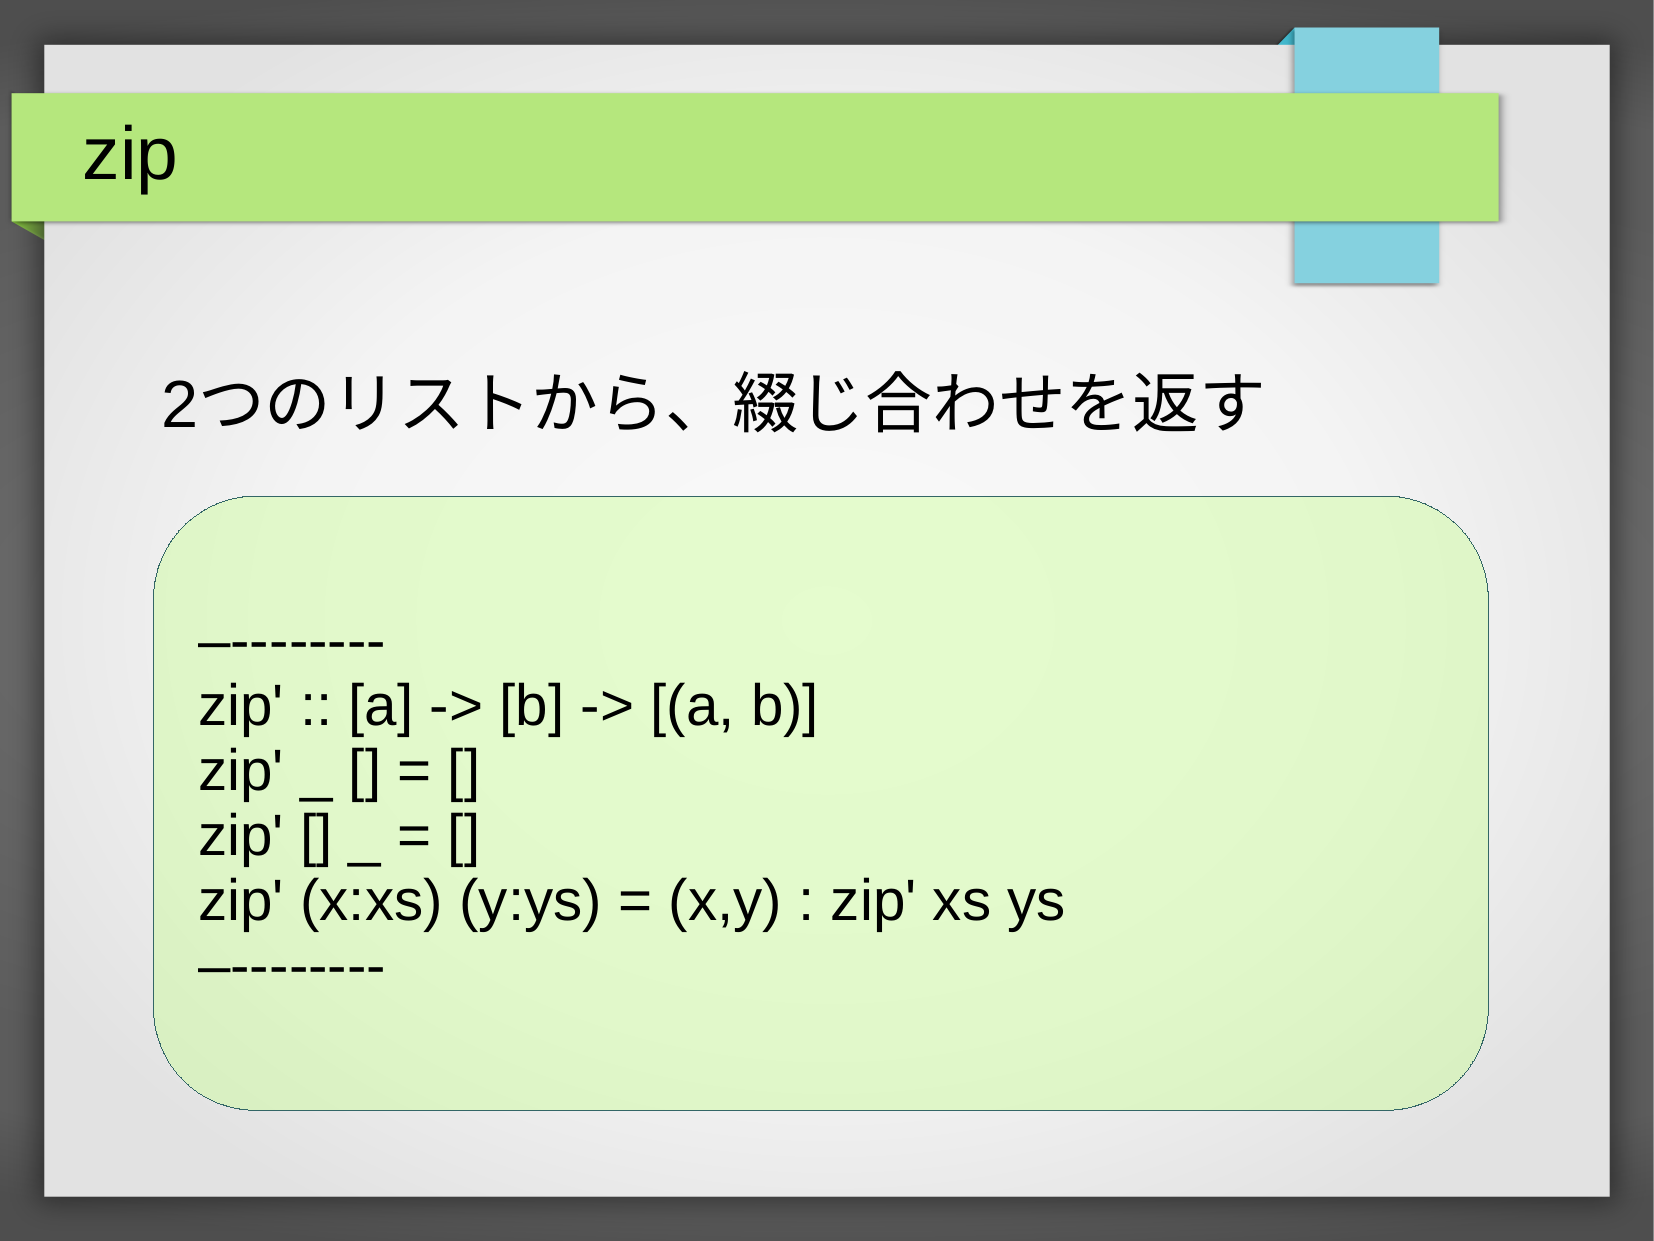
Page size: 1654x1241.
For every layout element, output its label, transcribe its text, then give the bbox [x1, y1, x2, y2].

text_box 2つのリストから、綴じ合わせを返す [111, 342, 1168, 433]
picture [0, 0, 1654, 1241]
title zip [82, 94, 1264, 213]
text_box –-------- zip' :: [a] -> [b] -> [(a, b)] zip' _ [] = [] zip' [] _ = [] zip' (x:xs) (y:ys) = (x,y) : zip' xs ys –-------- [153, 496, 1489, 1111]
